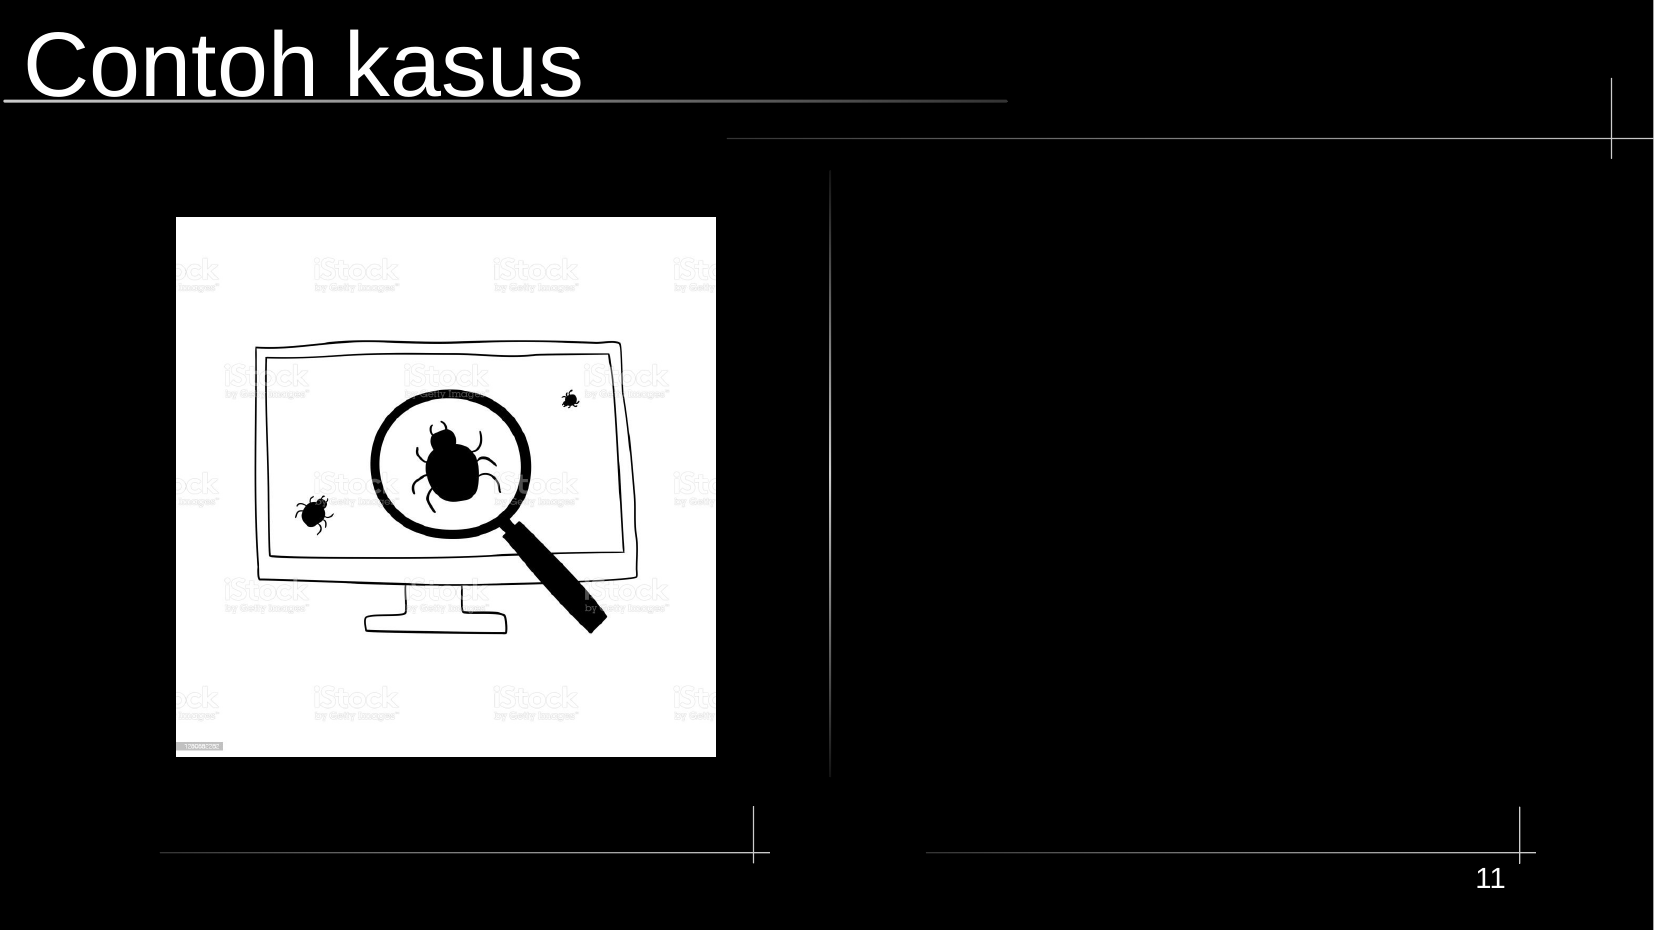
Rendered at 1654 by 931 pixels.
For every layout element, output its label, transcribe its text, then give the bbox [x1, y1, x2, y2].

title Contoh kasus [23, 11, 1589, 119]
picture [176, 217, 716, 758]
